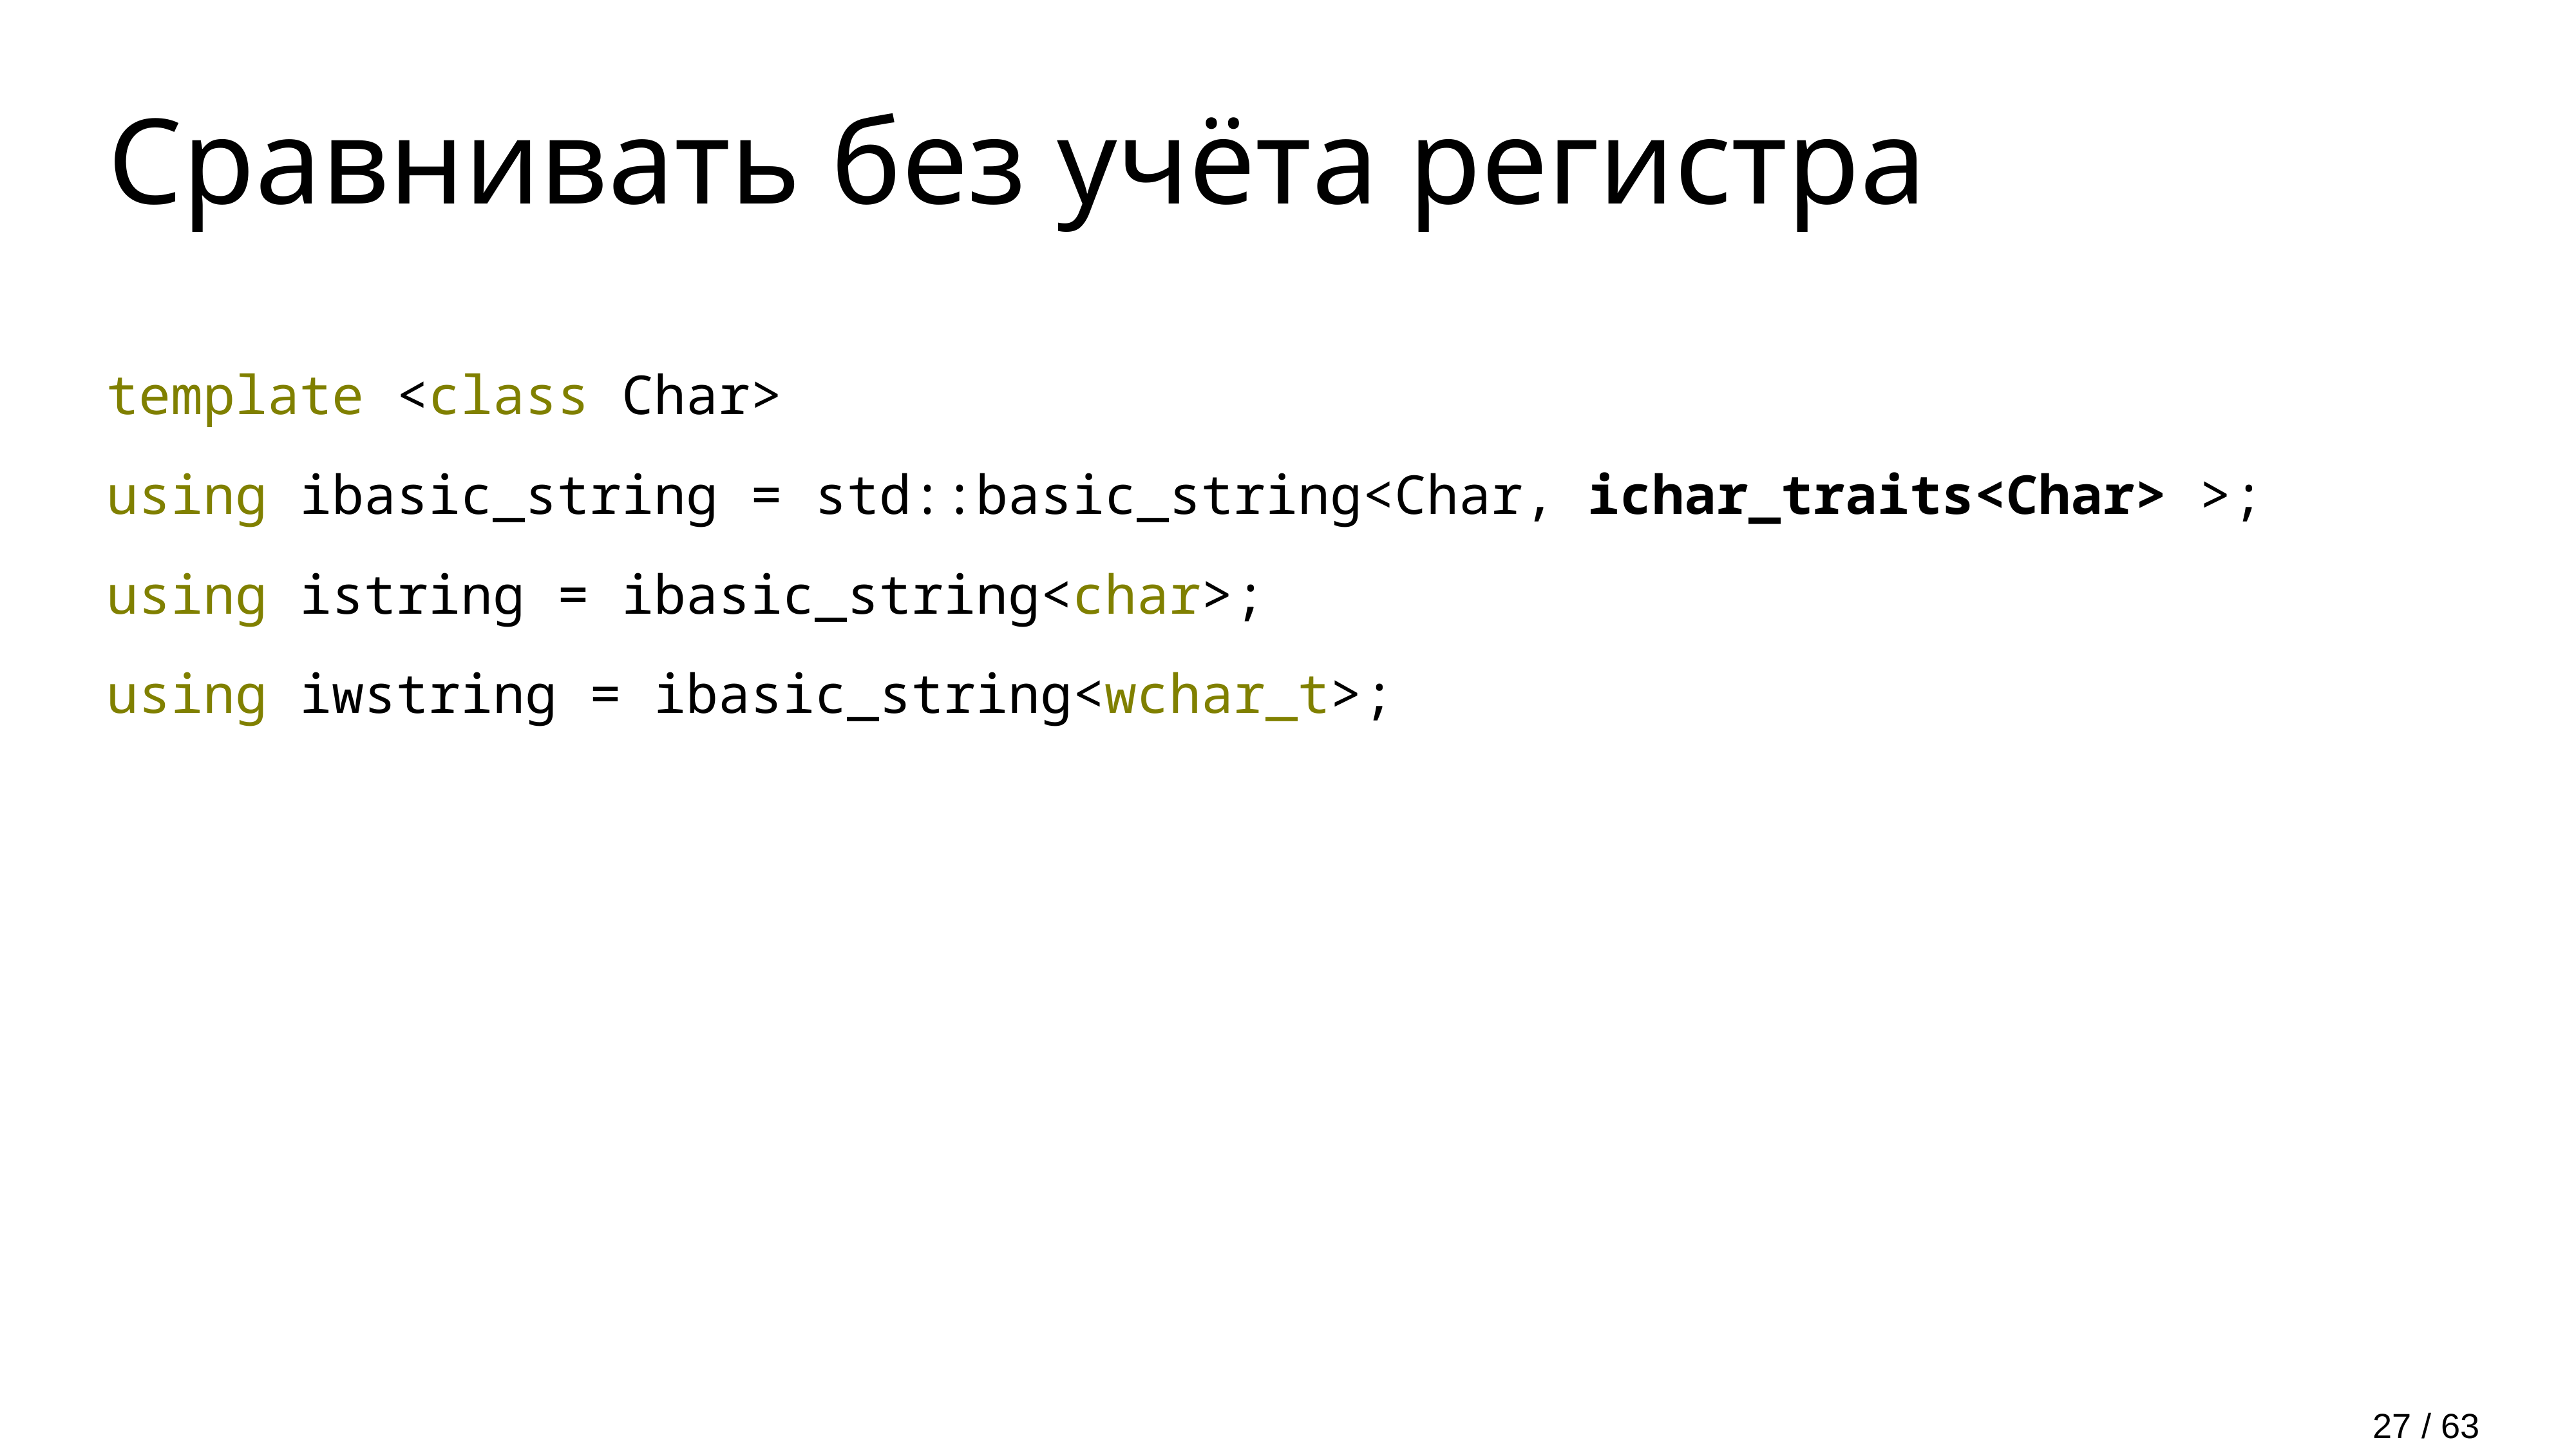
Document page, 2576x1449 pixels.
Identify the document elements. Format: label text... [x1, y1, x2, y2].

list template <class Char> using ibasic_string = std::basic_string<Char, ichar_traits<Char> >; using istring = ibasic_string<char>; using iwstring = ibasic_string<wchar_t>; [0, 295, 2576, 1449]
text_box <number> / 63 [2363, 1402, 2576, 1449]
title Сравнивать без учёта регистра [108, 80, 2468, 242]
